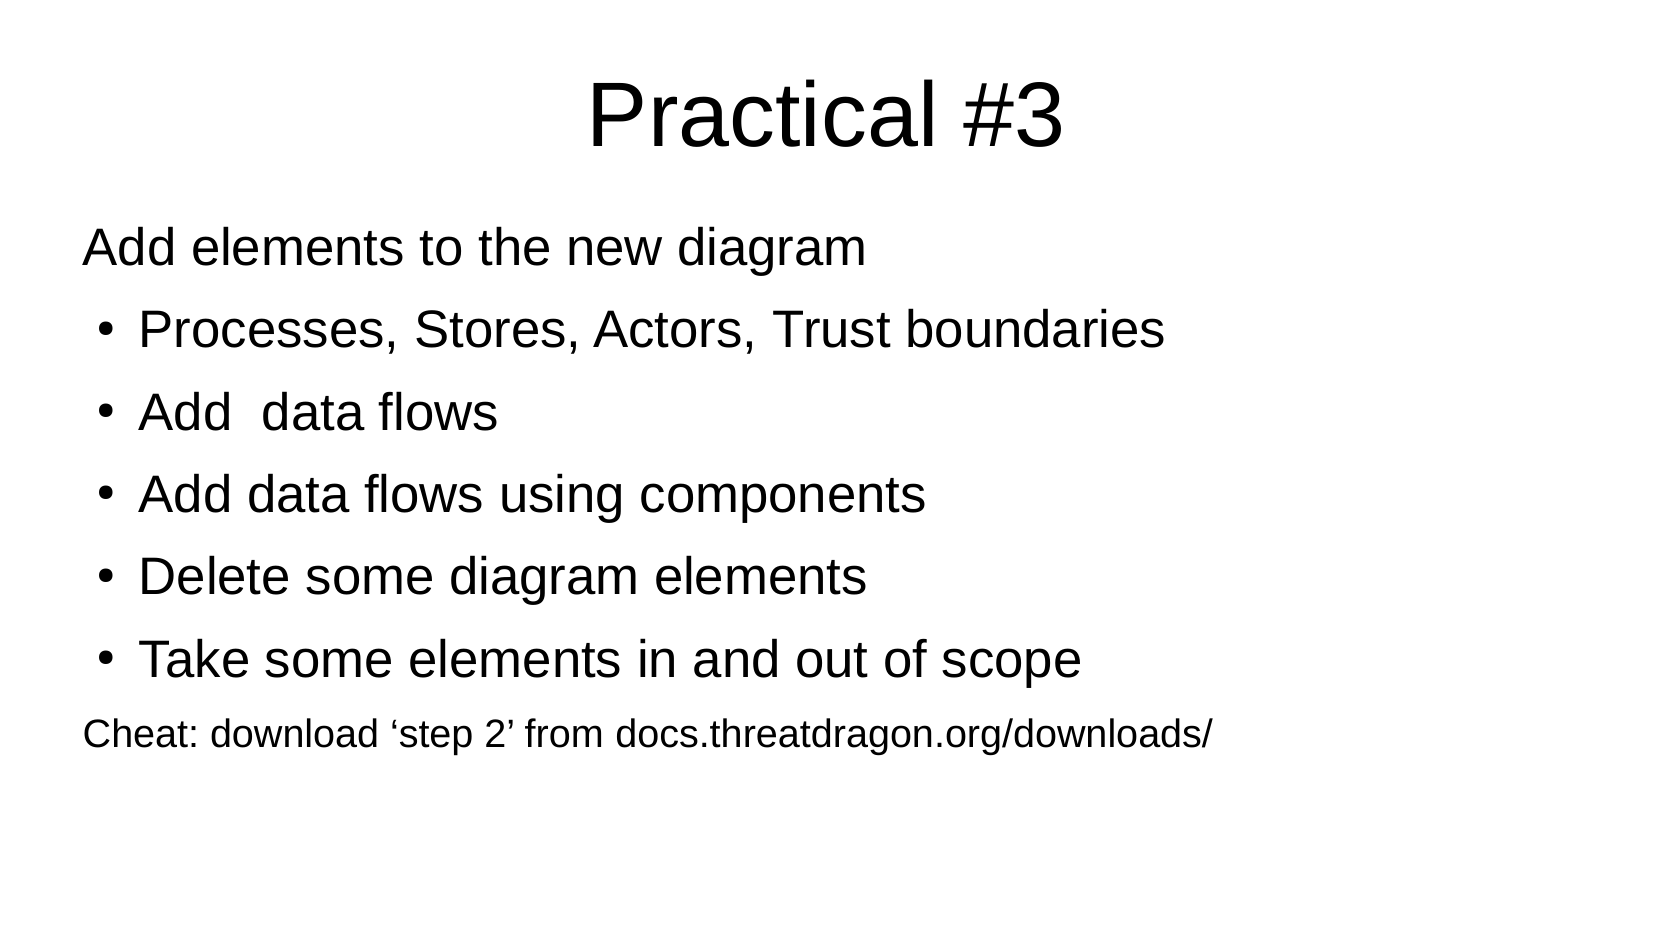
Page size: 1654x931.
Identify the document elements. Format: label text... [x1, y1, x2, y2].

title Practical #3 [82, 37, 1571, 193]
list Add elements to the new diagram Processes, Stores, Actors, Trust boundaries Add data flows Add data flows using components Delete some diagram elements Take some elements in and out of scope Cheat: download ‘step 2’ from docs.threatdragon.org/downloads/ [82, 217, 1571, 758]
